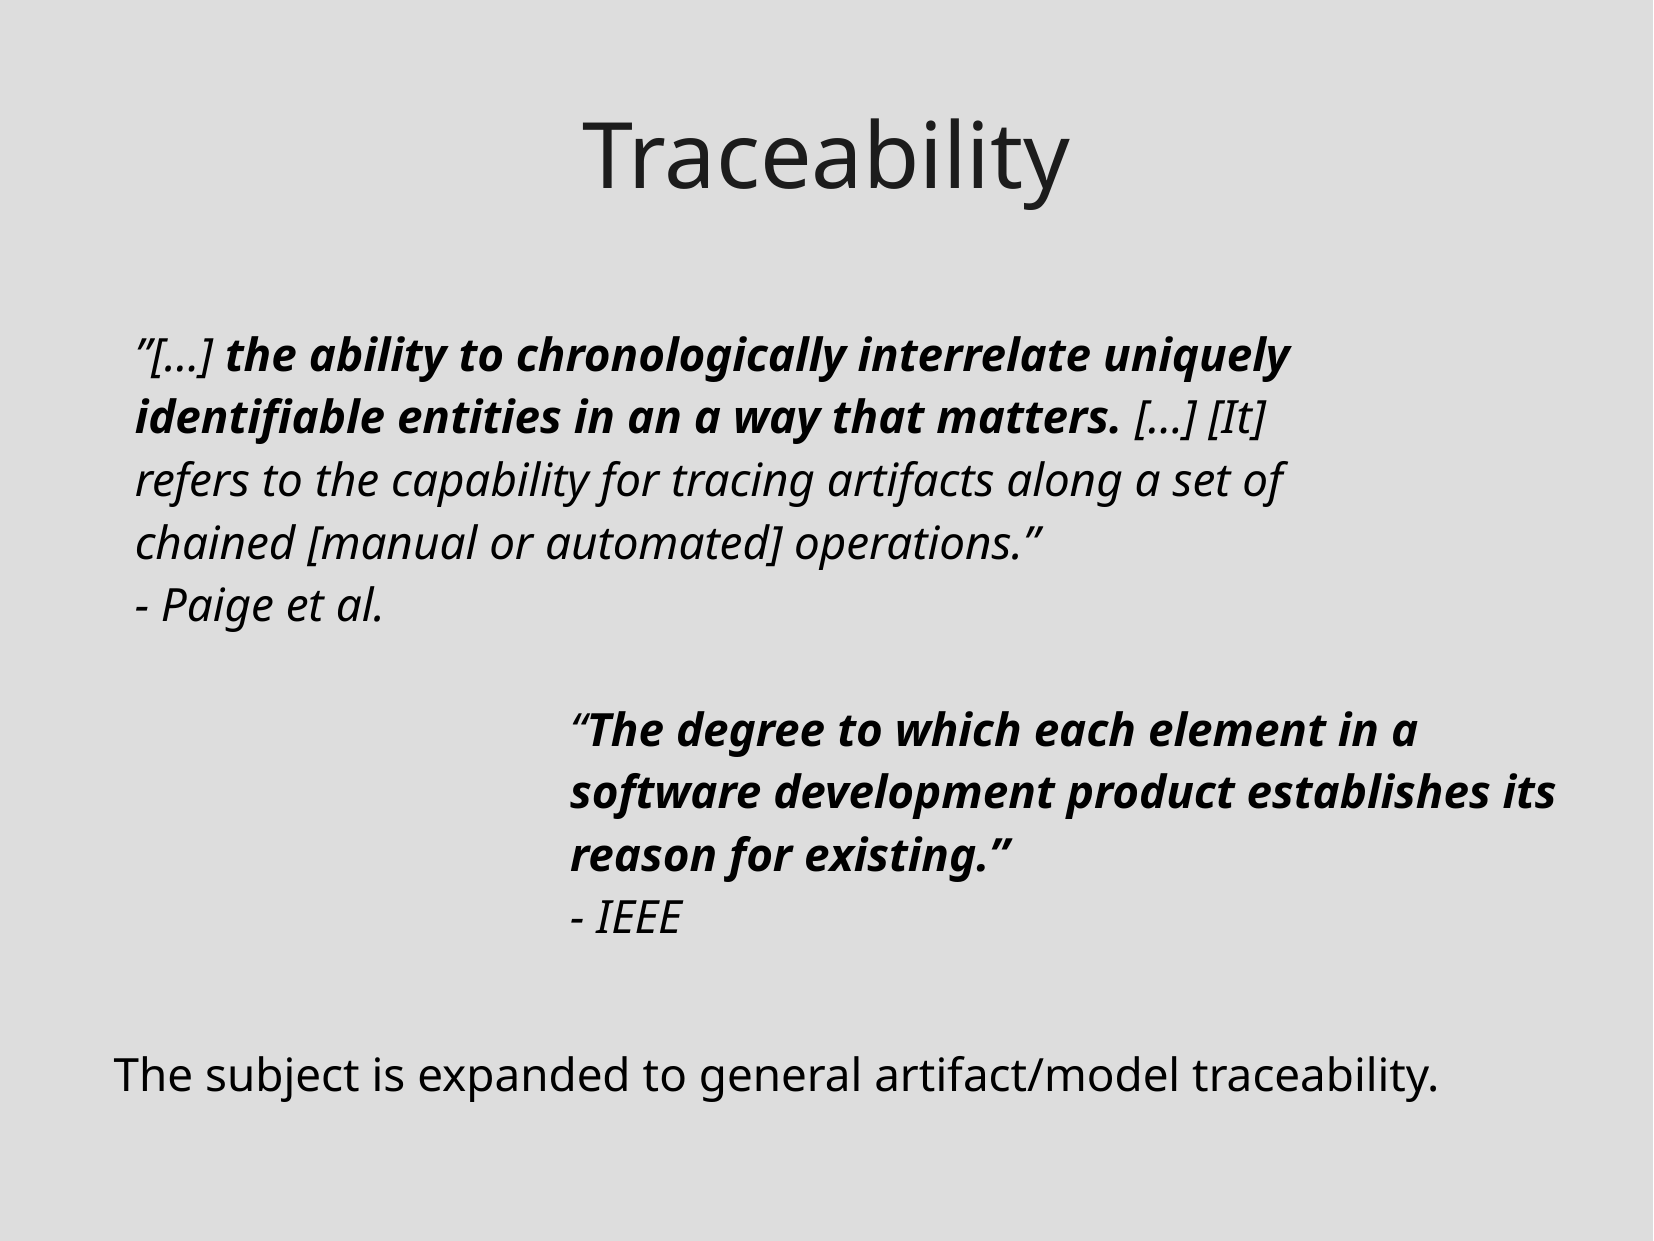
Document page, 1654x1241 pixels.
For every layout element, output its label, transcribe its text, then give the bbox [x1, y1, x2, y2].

text_box The subject is expanded to general artifact/model traceability. [98, 1035, 1554, 1103]
text_box “The degree to which each element in a software development product establishes its reason for existing.” - IEEE [555, 690, 1606, 914]
text_box ”[...] the ability to chronologically interrelate uniquely identifiable entities in an a way that matters. [...] [It] refers to the capability for tracing artifacts along a set of chained [manual or automated] operations.” - Paige et al. [119, 315, 1320, 677]
title Traceability [82, 49, 1571, 257]
